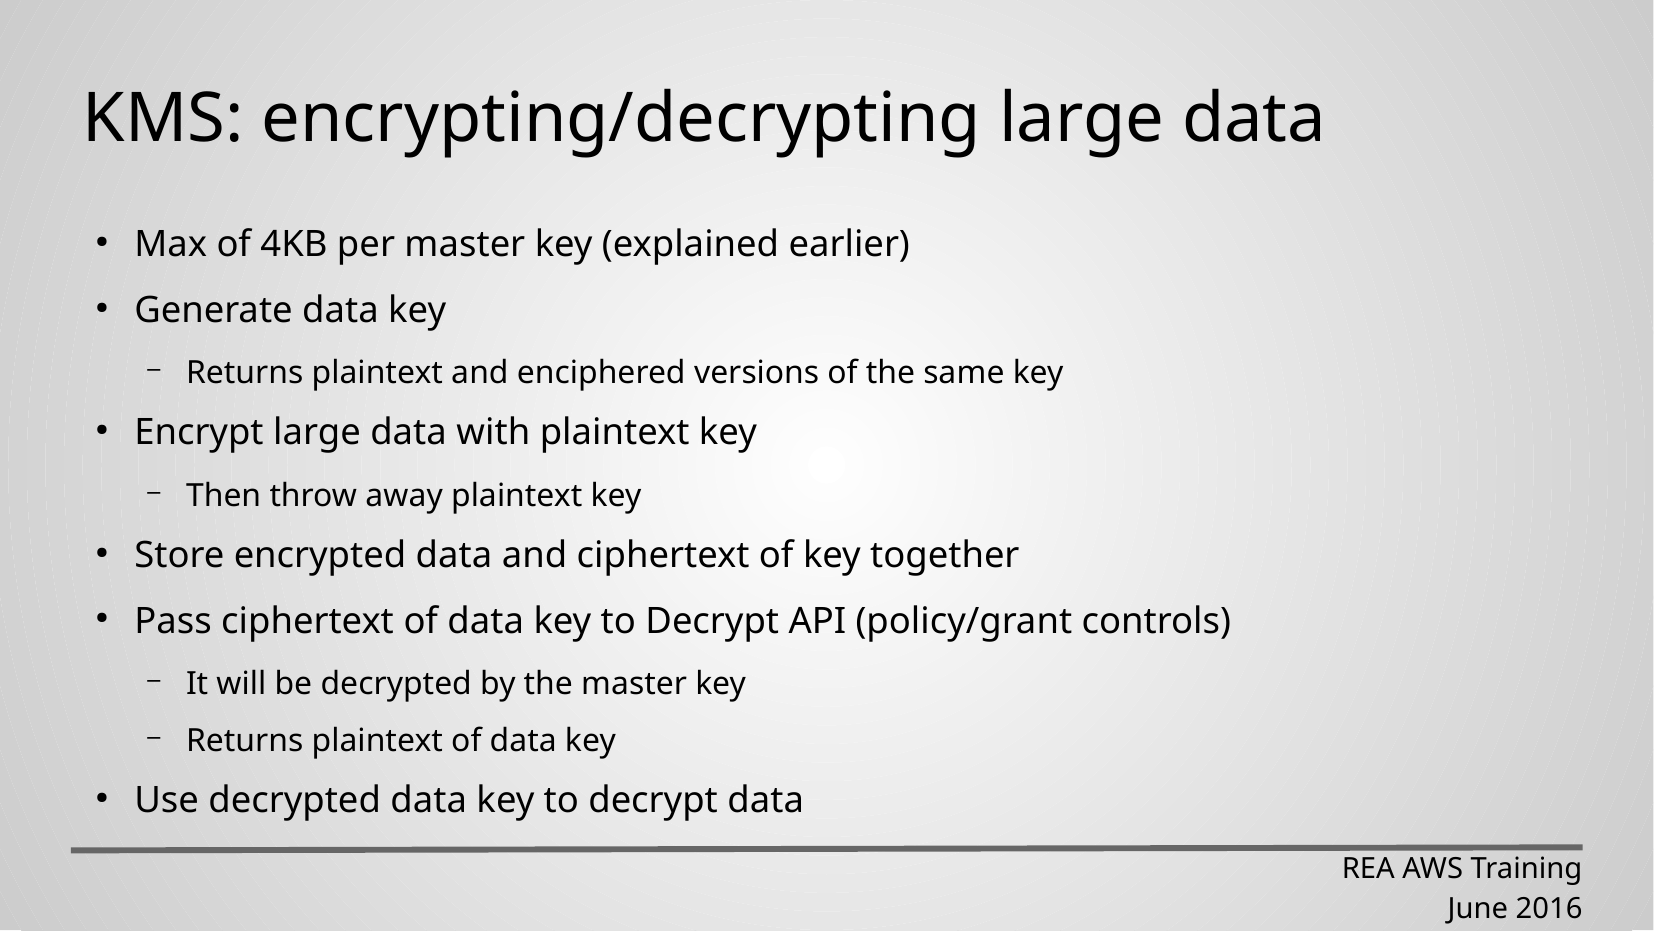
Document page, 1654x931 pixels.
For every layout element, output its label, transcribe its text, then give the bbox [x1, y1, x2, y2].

list Max of 4KB per master key (explained earlier) Generate data key Returns plaintext and enciphered versions of the same key Encrypt large data with plaintext key Then throw away plaintext key Store encrypted data and ciphertext of key together Pass ciphertext of data key to Decrypt API (policy/grant controls) It will be decrypted by the master key Returns plaintext of data key Use decrypted data key to decrypt data [82, 217, 1571, 827]
title KMS: encrypting/decrypting large data [82, 37, 1571, 193]
